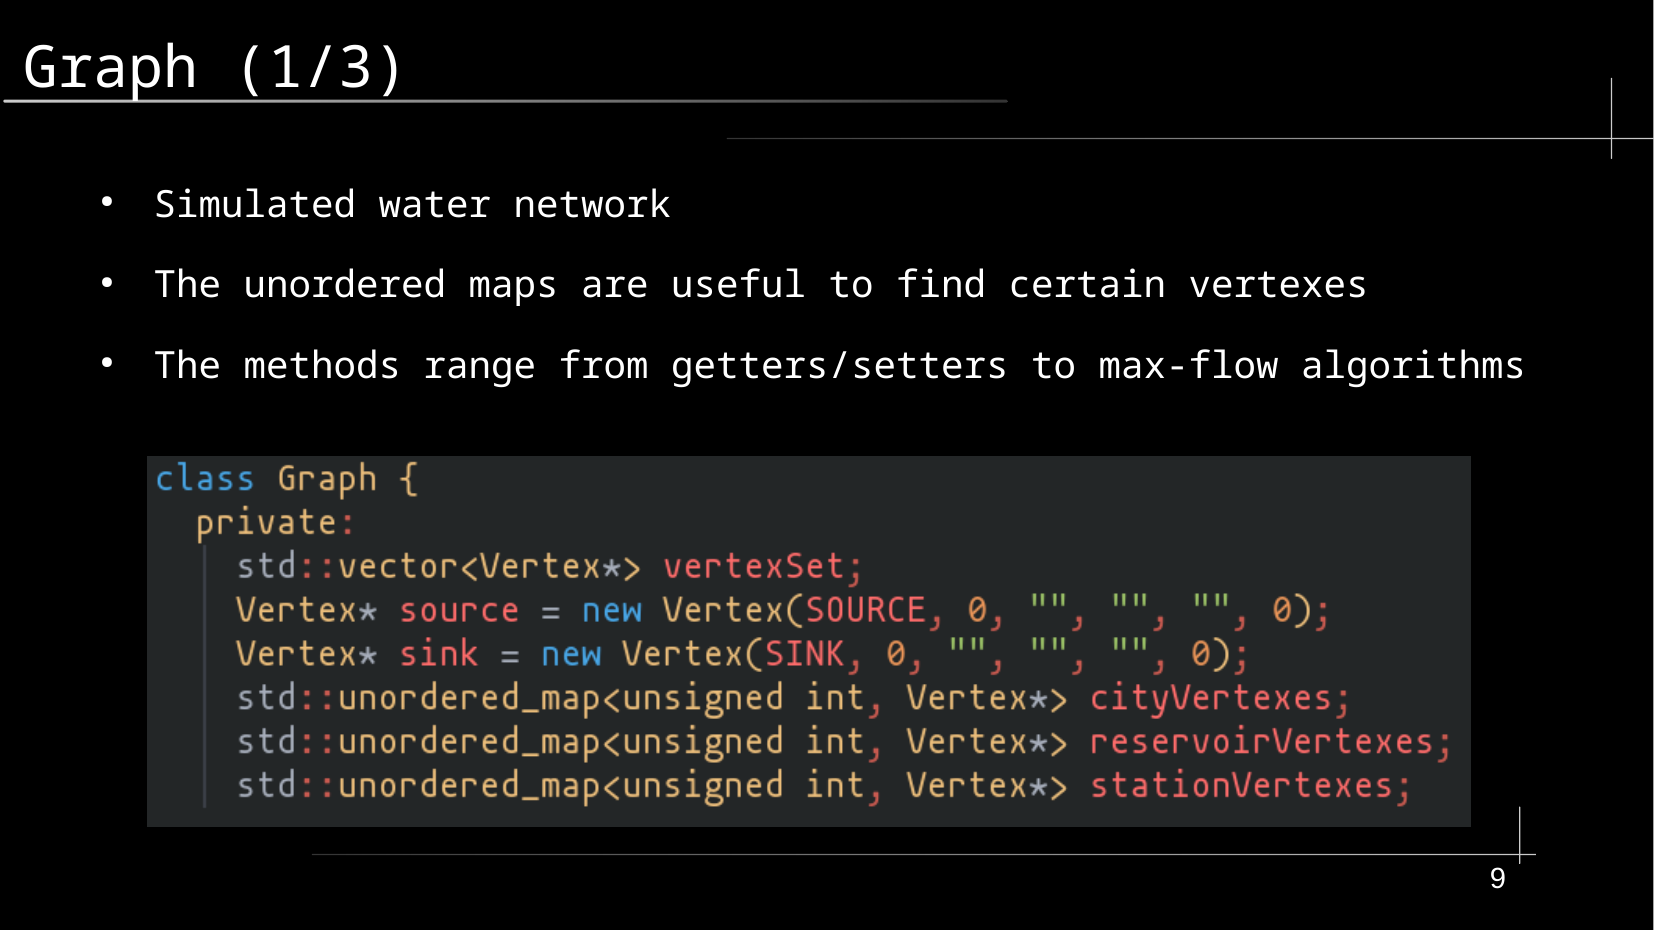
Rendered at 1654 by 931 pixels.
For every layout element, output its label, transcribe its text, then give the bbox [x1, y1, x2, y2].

title Graph (1/3) [23, 11, 1589, 119]
list Simulated water network The unordered maps are useful to find certain vertexes The methods range from getters/setters to max-flow algorithms [82, 177, 1571, 414]
picture [147, 456, 1471, 827]
